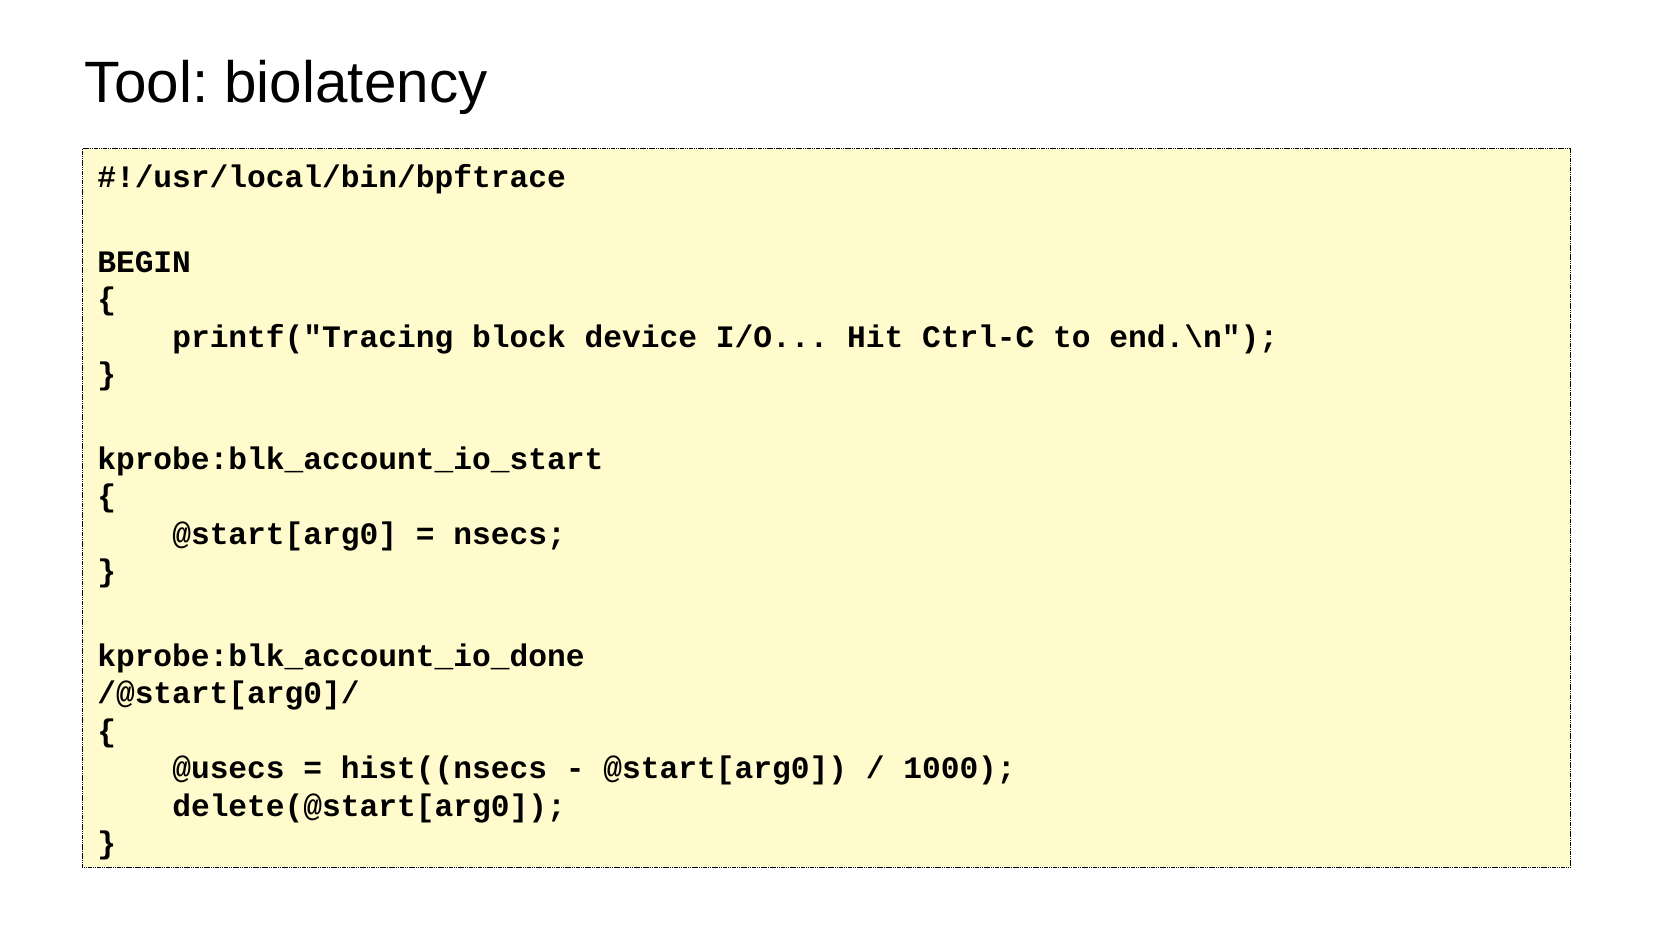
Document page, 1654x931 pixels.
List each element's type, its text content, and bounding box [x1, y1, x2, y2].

title Tool: biolatency [65, 20, 1554, 139]
text_box #!/usr/local/bin/bpftrace BEGIN { printf("Tracing block device I/O... Hit Ctrl-C to end.\n"); } kprobe:blk_account_io_start { @start[arg0] = nsecs; } kprobe:blk_account_io_done /@start[arg0]/ { @usecs = hist((nsecs - @start[arg0]) / 1000); delete(@start[arg0]); } [82, 148, 1571, 868]
